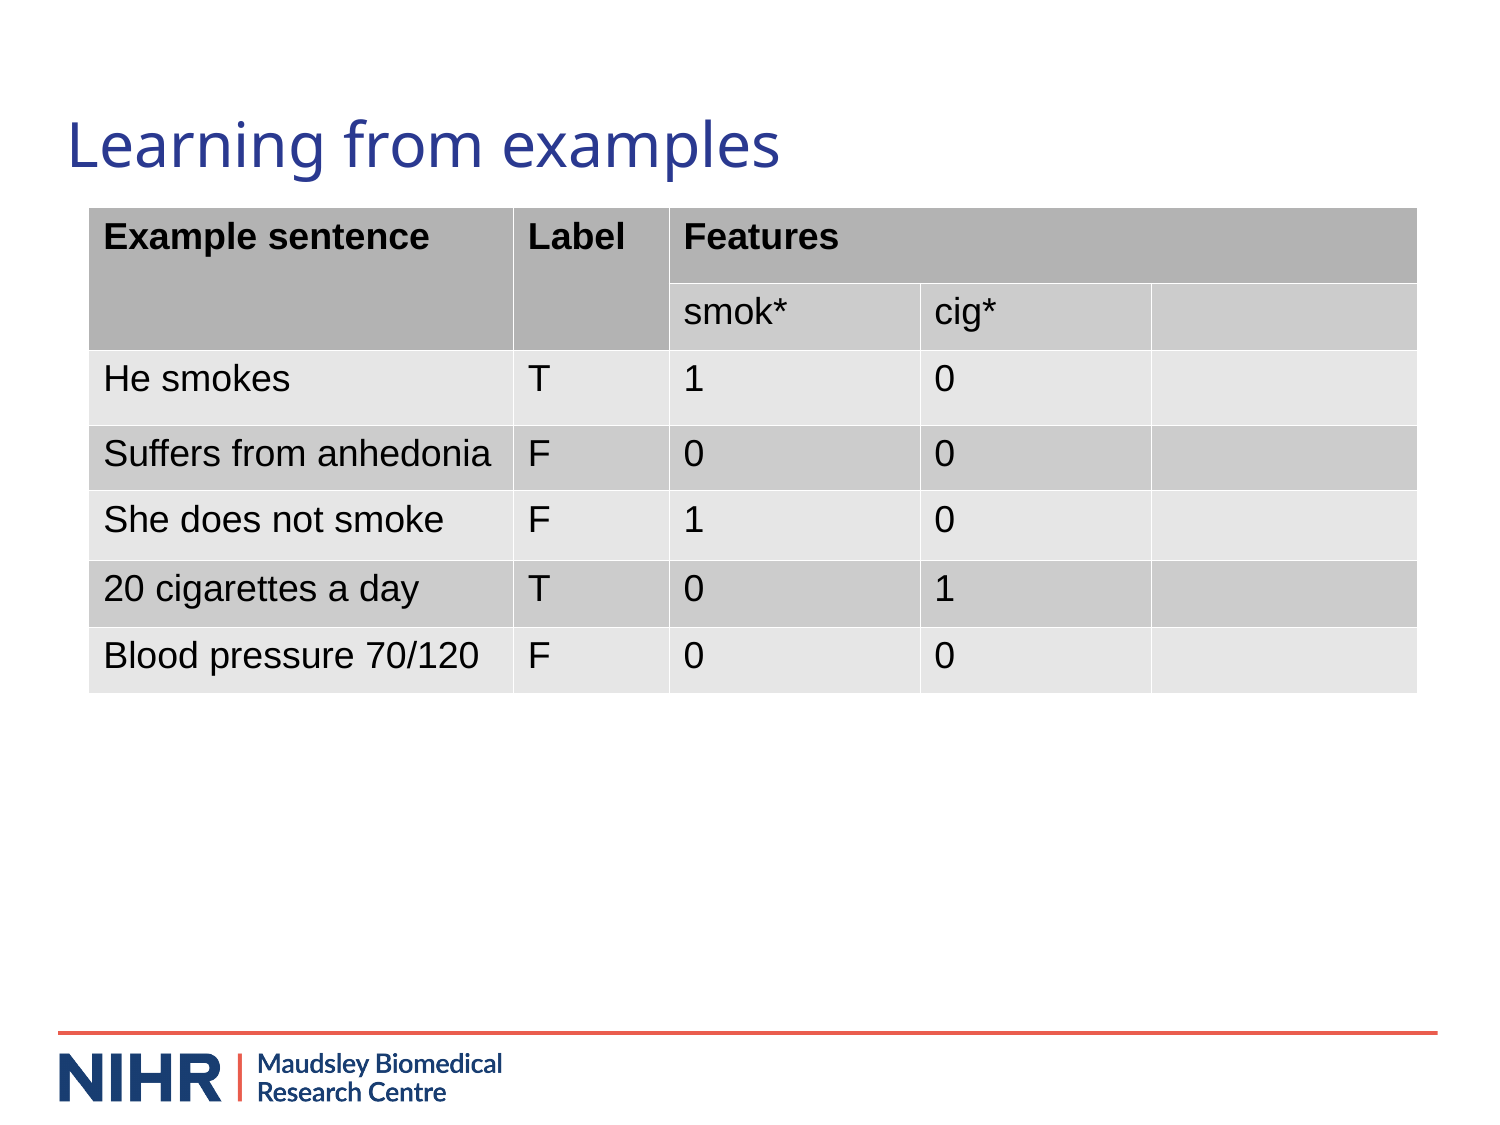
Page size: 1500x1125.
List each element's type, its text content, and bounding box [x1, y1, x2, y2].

table_cell [1152, 426, 1417, 490]
table_cell 0 [921, 426, 1151, 490]
table_cell smok* [670, 284, 920, 350]
table_cell Suffers from anhedonia [89, 426, 513, 490]
table_cell F [514, 426, 669, 490]
table_cell T [514, 561, 669, 627]
table_header Example sentence [89, 208, 513, 350]
table_cell 1 [670, 351, 920, 425]
table_cell 20 cigarettes a day [89, 561, 513, 627]
table_cell 1 [670, 491, 920, 560]
table_cell cig* [921, 284, 1151, 350]
table_cell 0 [670, 628, 920, 693]
table_cell F [514, 491, 669, 560]
table_cell He smokes [89, 351, 513, 425]
table_cell 0 [921, 491, 1151, 560]
table_cell [1152, 628, 1417, 693]
table_cell 0 [670, 561, 920, 627]
table_cell F [514, 628, 669, 693]
table_header Features [670, 208, 1417, 283]
table_header Label [514, 208, 669, 350]
table_cell [1152, 561, 1417, 627]
table_cell [1152, 491, 1417, 560]
table_cell She does not smoke [89, 491, 513, 560]
title Learning from examples [51, 89, 1450, 223]
table_cell 1 [921, 561, 1151, 627]
picture [29, 1018, 531, 1125]
table_cell 0 [670, 426, 920, 490]
table_cell 0 [921, 628, 1151, 693]
table_cell T [514, 351, 669, 425]
table_cell [1152, 284, 1417, 350]
table_cell 0 [921, 351, 1151, 425]
table_cell [1152, 351, 1417, 425]
table_cell Blood pressure 70/120 [89, 628, 513, 693]
